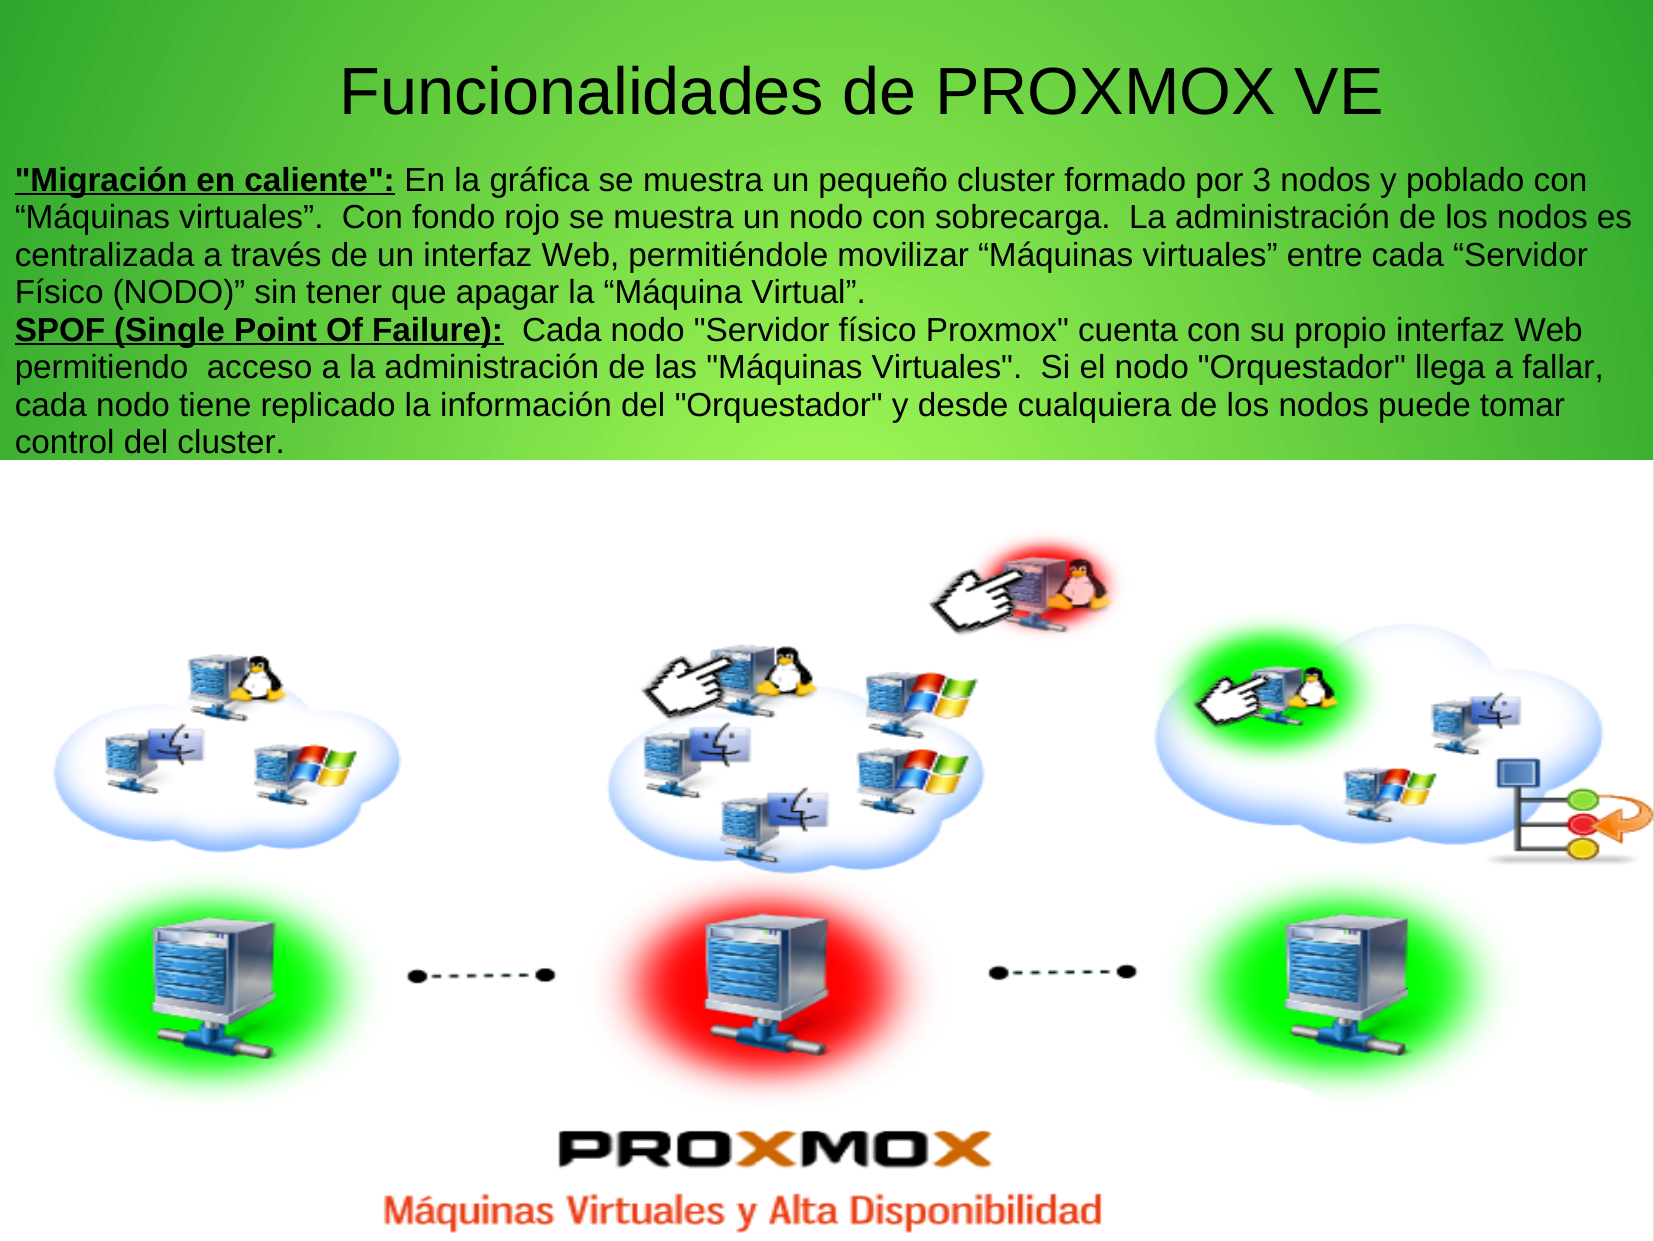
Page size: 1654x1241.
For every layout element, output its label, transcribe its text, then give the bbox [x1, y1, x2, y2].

text_box "Migración en caliente": En la gráfica se muestra un pequeño cluster formado por 3 nodos y poblado con “Máquinas virtuales”. Con fondo rojo se muestra un nodo con sobrecarga. La administración de los nodos es centralizada a través de un interfaz Web, permitiéndole movilizar “Máquinas virtuales” entre cada “Servidor Físico (NODO)” sin tener que apagar la “Máquina Virtual”. SPOF (Single Point Of Failure): Cada nodo "Servidor físico Proxmox" cuenta con su propio interfaz Web permitiendo acceso a la administración de las "Máquinas Virtuales". Si el nodo "Orquestador" llega a fallar, cada nodo tiene replicado la información del "Orquestador" y desde cualquiera de los nodos puede tomar control del cluster. [0, 153, 1654, 460]
picture [0, 0, 1654, 153]
text_box Funcionalidades de PROXMOX VE [306, 47, 1418, 153]
picture [0, 460, 1654, 1241]
